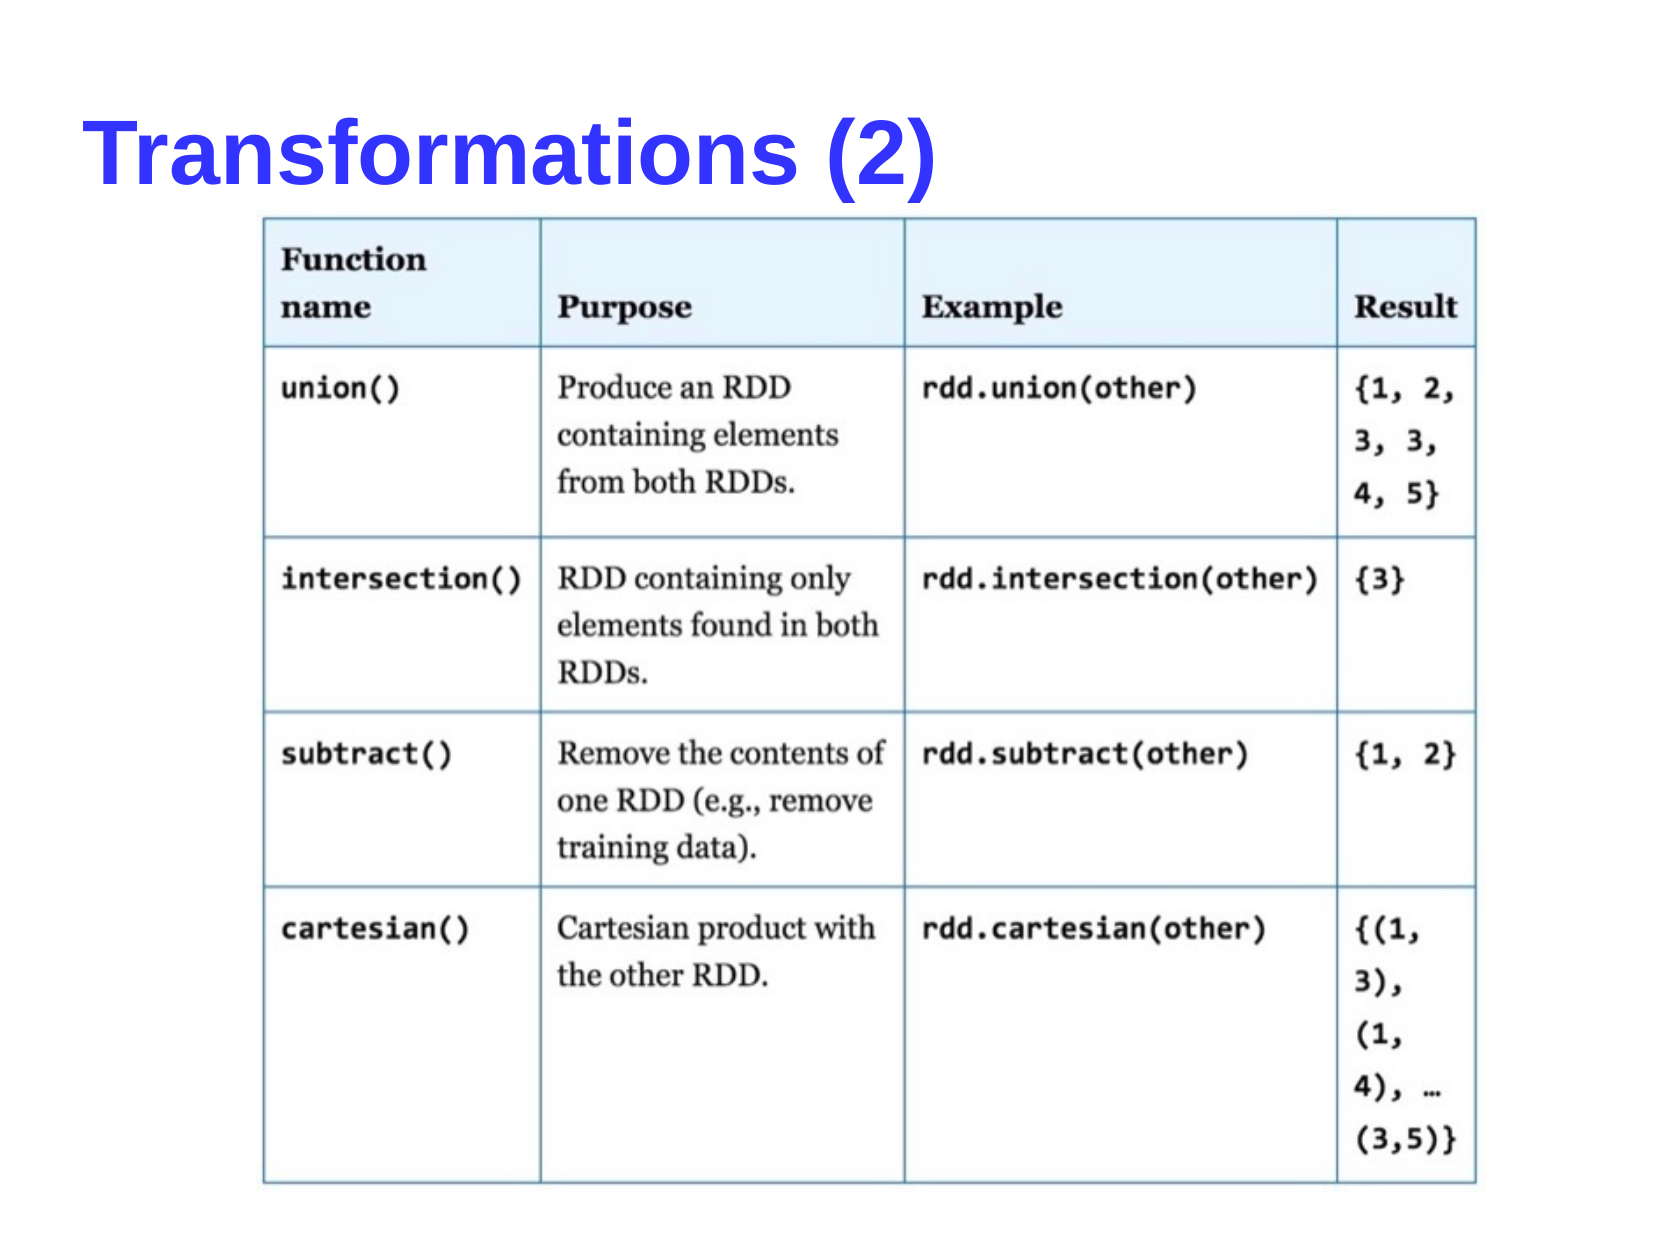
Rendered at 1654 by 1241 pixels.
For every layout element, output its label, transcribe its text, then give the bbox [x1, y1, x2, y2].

picture [256, 209, 1486, 1193]
title Transformations (2) [82, 49, 1571, 257]
